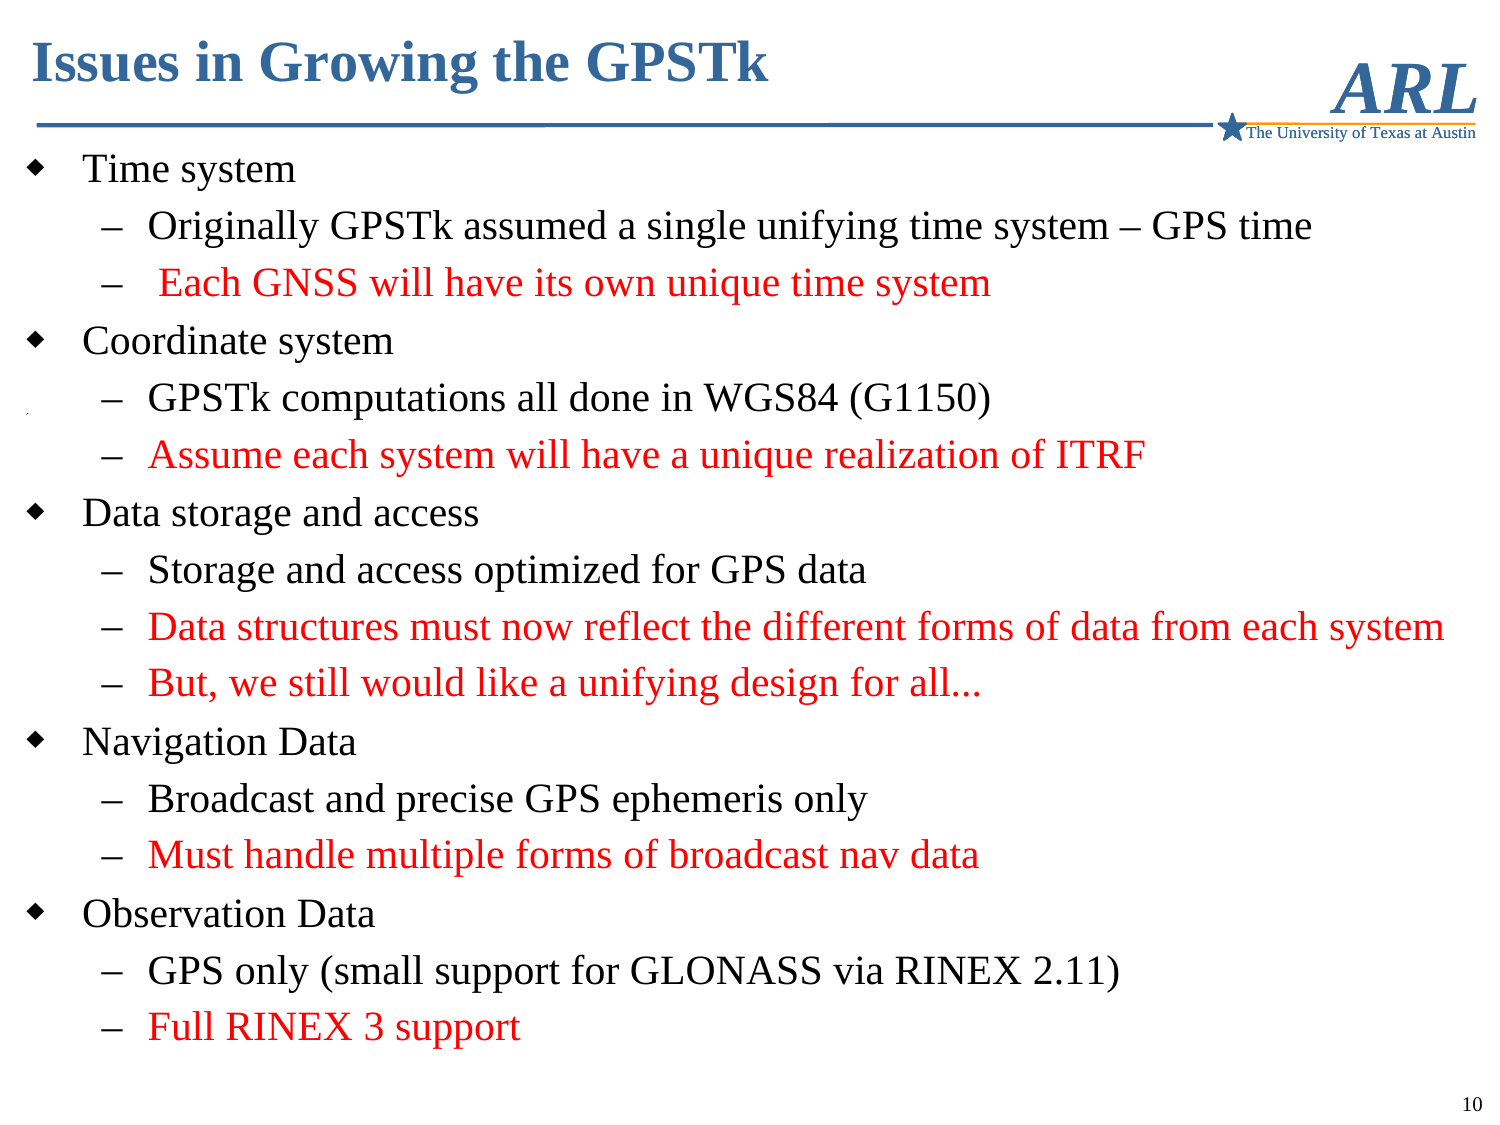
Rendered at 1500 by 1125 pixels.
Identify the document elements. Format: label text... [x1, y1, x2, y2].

title Issues in Growing the GPSTk [31, 15, 1298, 117]
list Time system Originally GPSTk assumed a single unifying time system – GPS time Each GNSS will have its own unique time system Coordinate system GPSTk computations all done in WGS84 (G1150) Assume each system will have a unique realization of ITRF Data storage and access Storage and access optimized for GPS data Data structures must now reflect the different forms of data from each system But, we still would like a unifying design for all... Navigation Data Broadcast and precise GPS ephemeris only Must handle multiple forms of broadcast nav data Observation Data GPS only (small support for GLONASS via RINEX 2.11) Full RINEX 3 support [26, 145, 1470, 1050]
